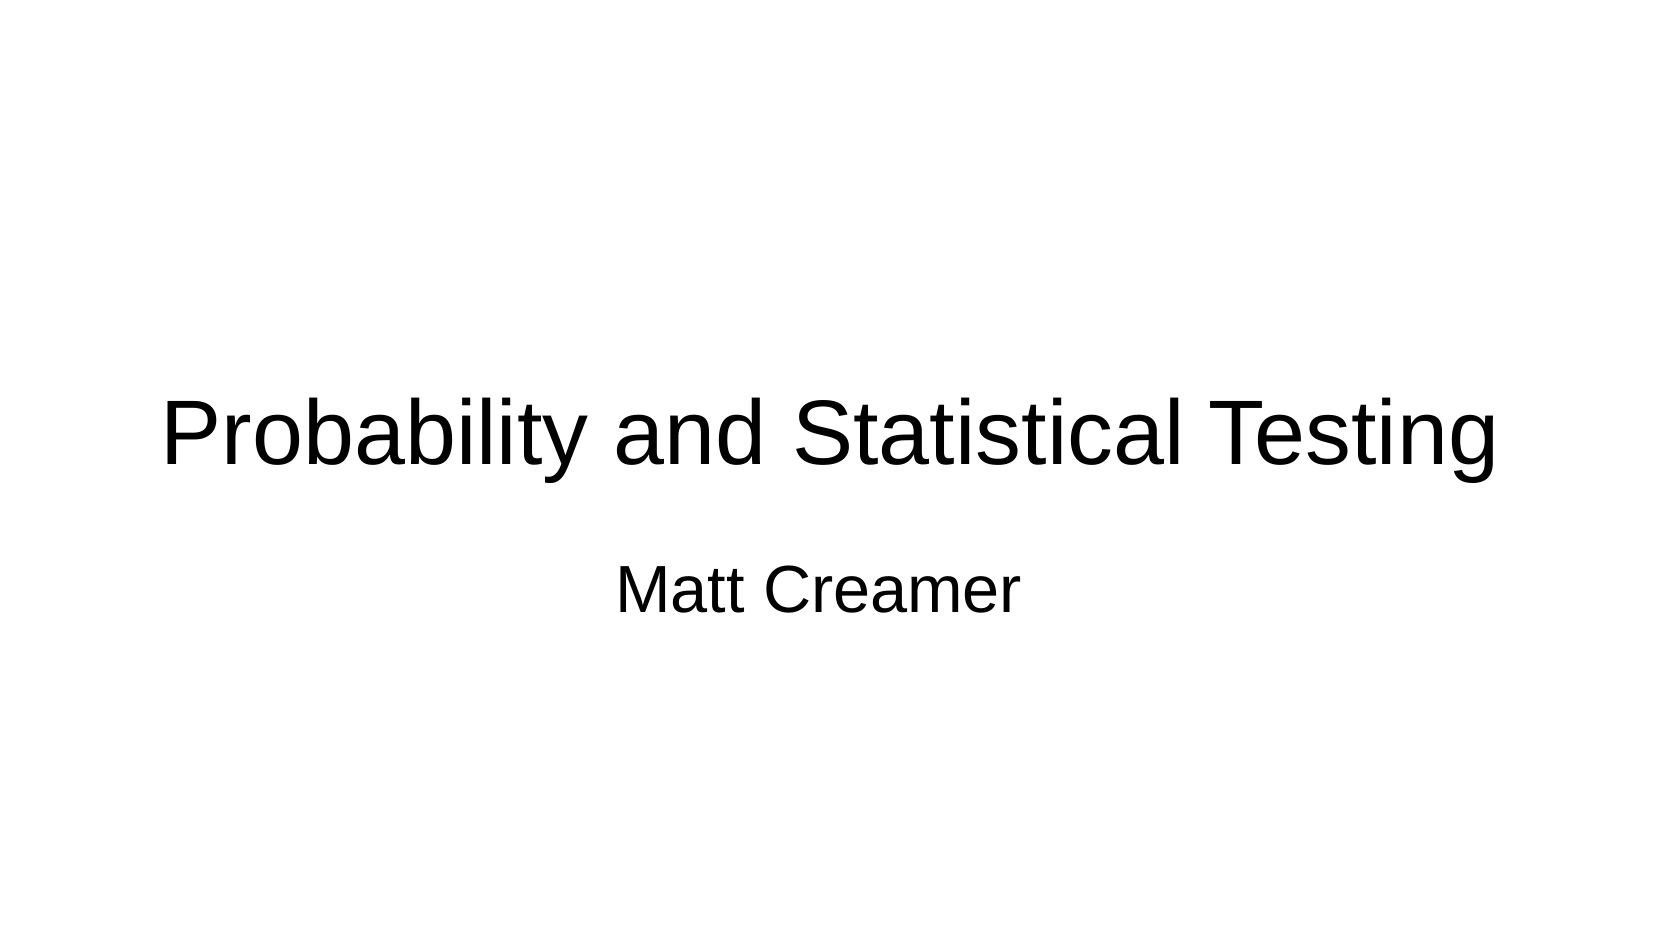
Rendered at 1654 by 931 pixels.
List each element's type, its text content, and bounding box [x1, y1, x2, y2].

title Probability and Statistical Testing [86, 354, 1576, 511]
subtitle Matt Creamer [75, 532, 1564, 646]
